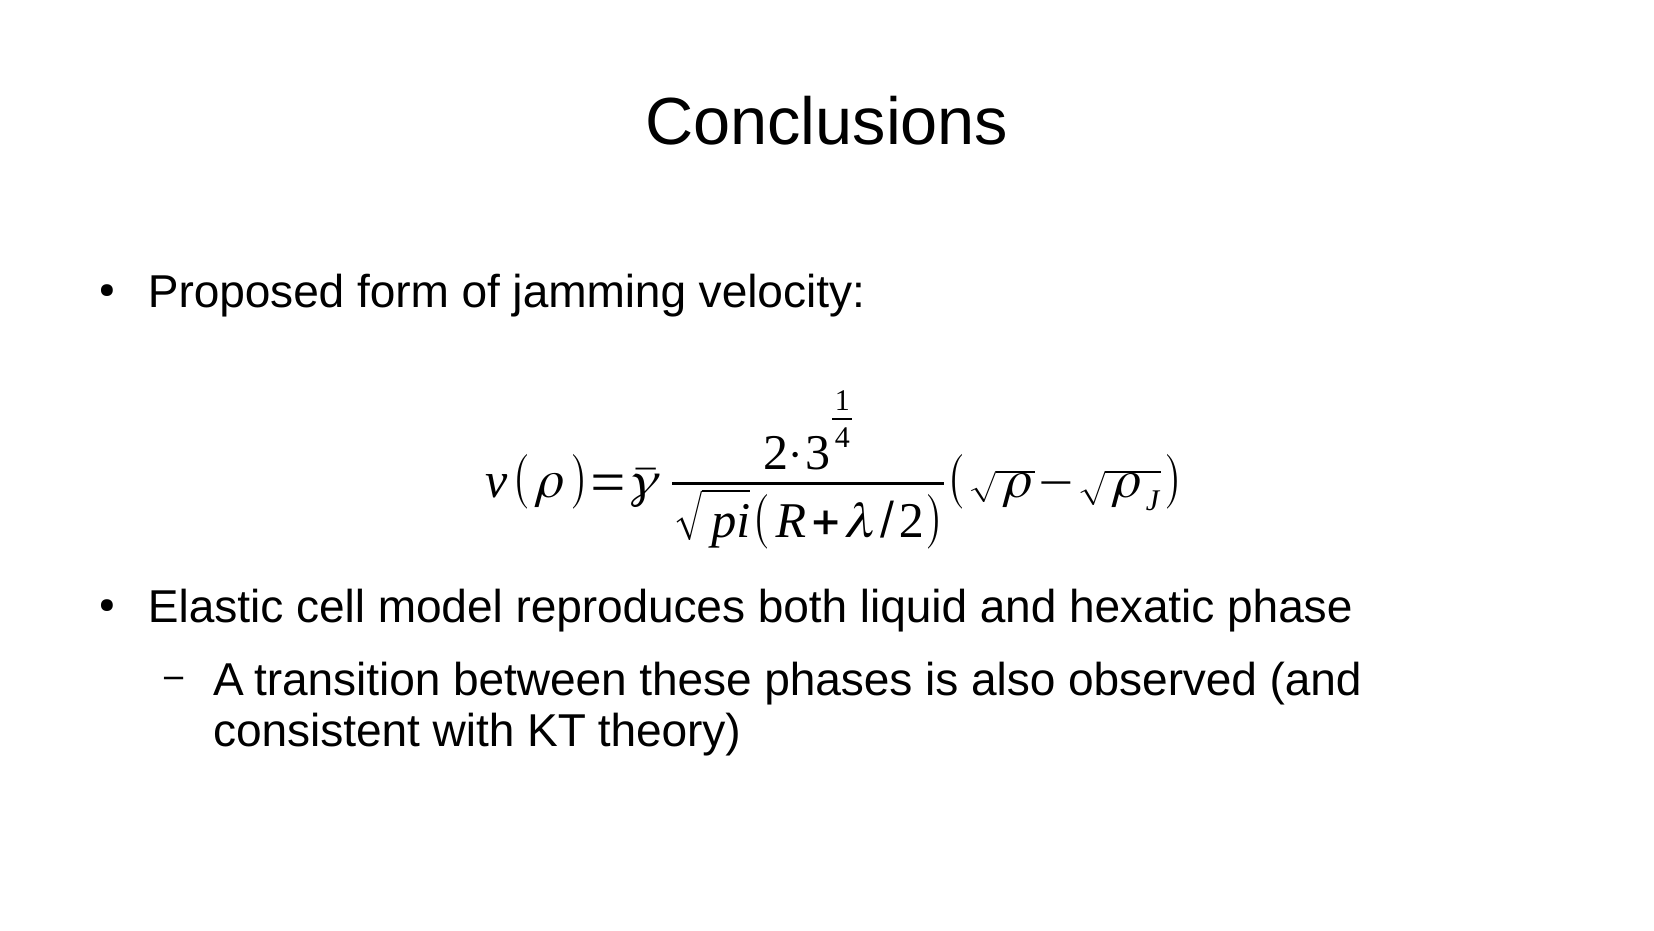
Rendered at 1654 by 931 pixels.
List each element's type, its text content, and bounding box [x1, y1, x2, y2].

chart [483, 383, 1182, 552]
title Conclusions [82, 37, 1571, 207]
list Proposed form of jamming velocity: Elastic cell model reproduces both liquid and hexatic phase A transition between these phases is also observed (and consistent with KT theory) [82, 265, 1571, 758]
